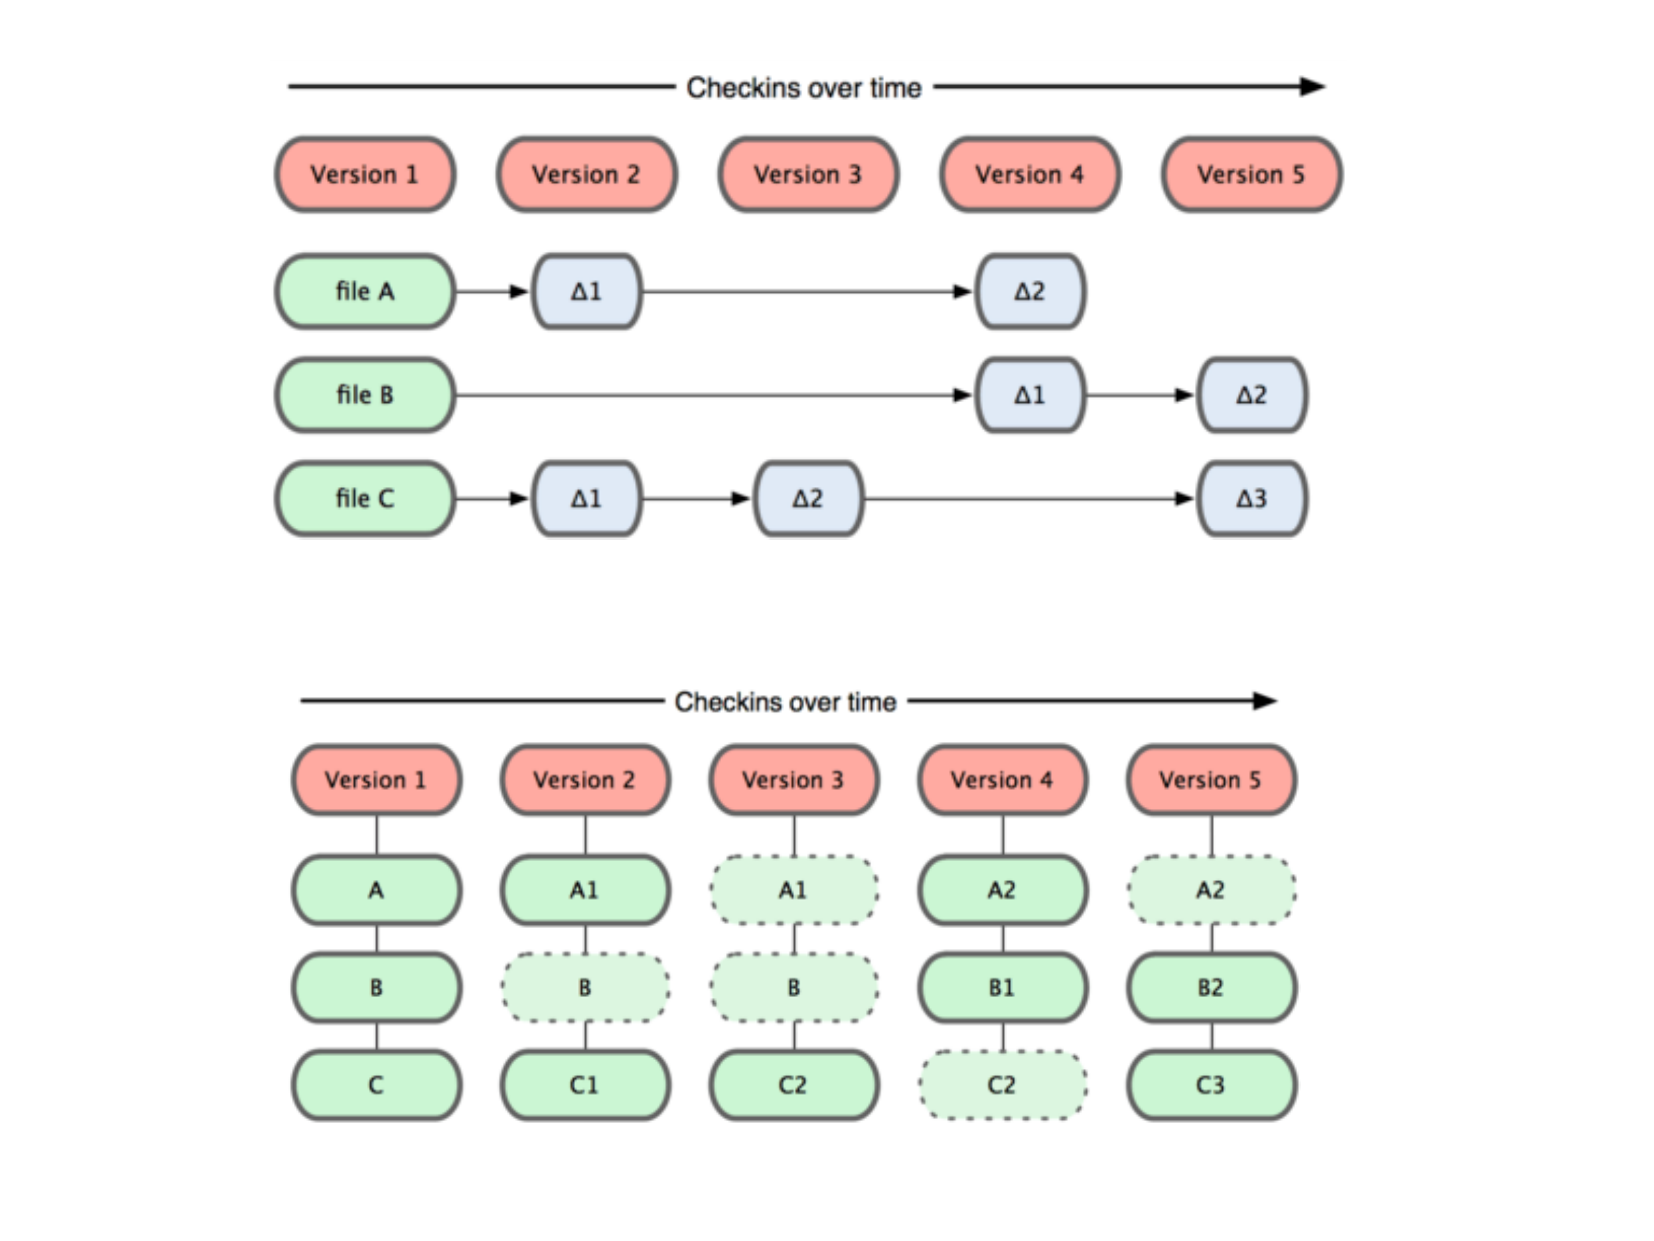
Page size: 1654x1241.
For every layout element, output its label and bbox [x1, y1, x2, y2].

picture [287, 674, 1301, 1126]
picture [270, 59, 1347, 541]
